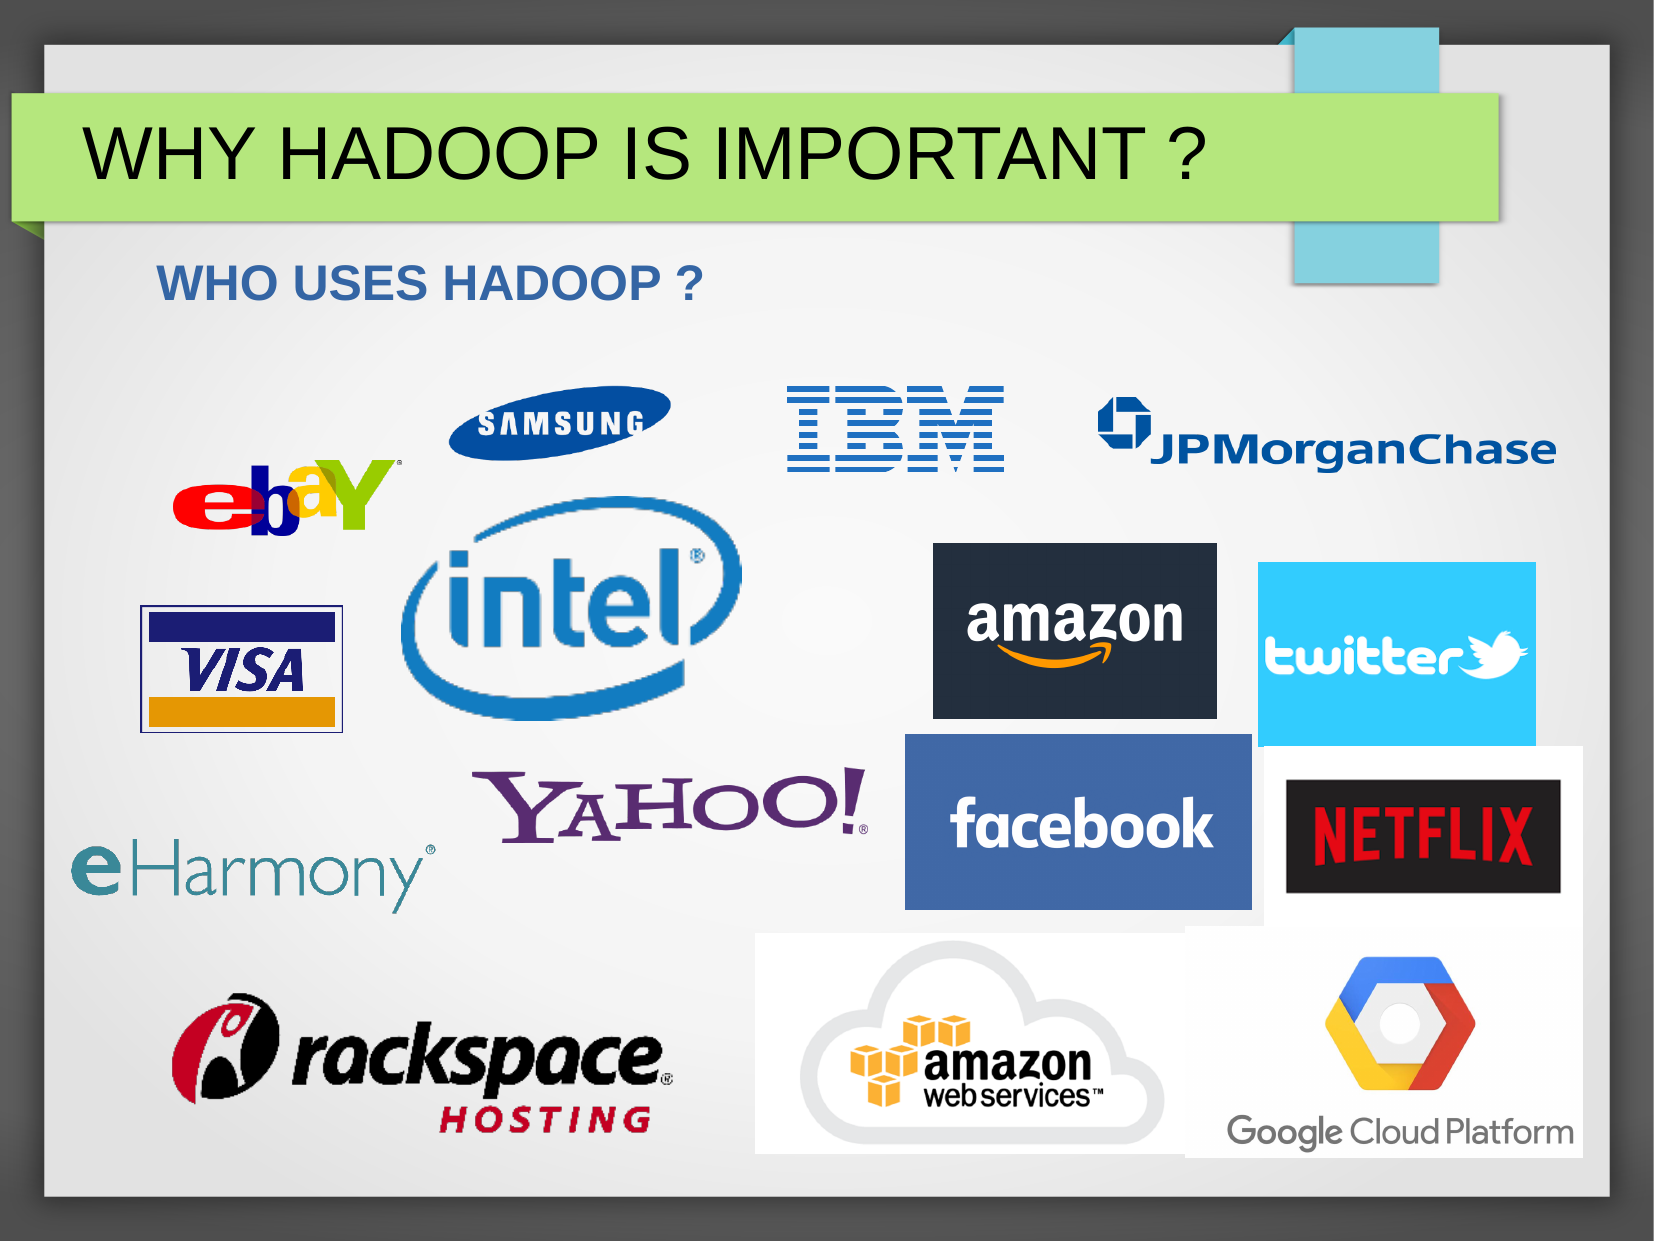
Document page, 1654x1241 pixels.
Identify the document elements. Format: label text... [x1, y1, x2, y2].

picture [0, 0, 1654, 1241]
text_box WHO USES HADOOP ? [141, 248, 745, 319]
title WHY HADOOP IS IMPORTANT ? [82, 94, 1264, 213]
